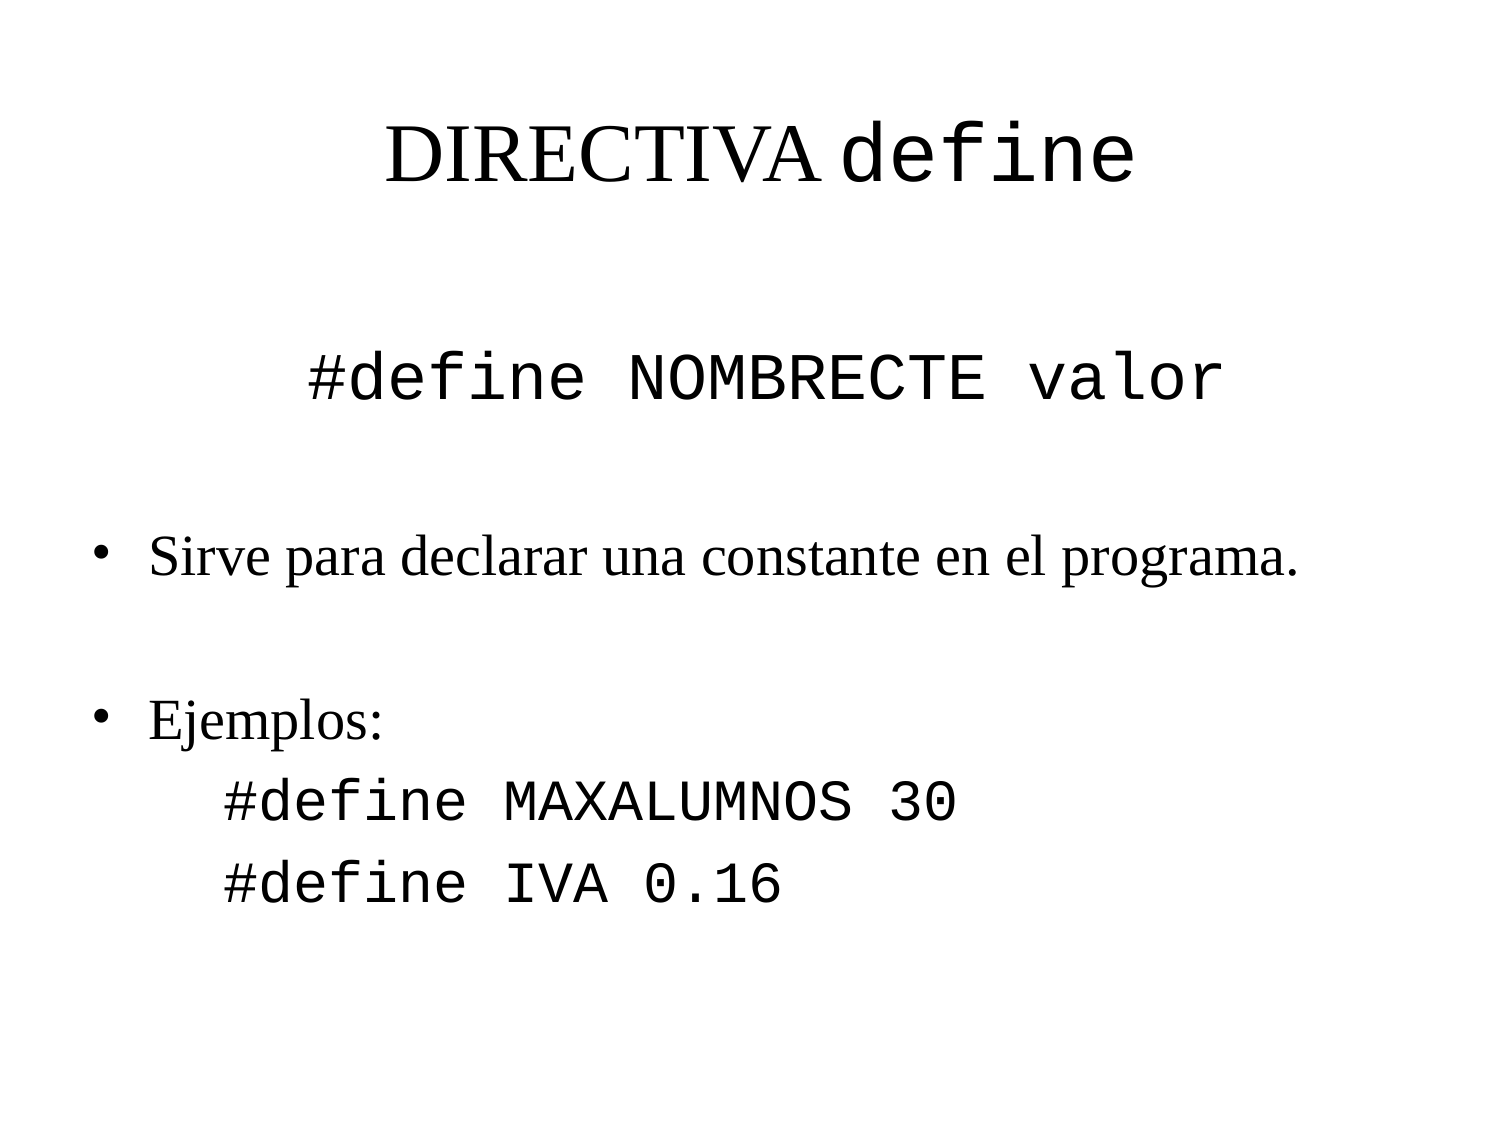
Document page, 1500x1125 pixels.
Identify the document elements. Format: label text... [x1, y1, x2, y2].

title DIRECTIVA define [88, 54, 1435, 243]
list #define NOMBRECTE valor Sirve para declarar una constante en el programa. Ejemplos: #define MAXALUMNOS 30 #define IVA 0.16 [76, 324, 1459, 1059]
